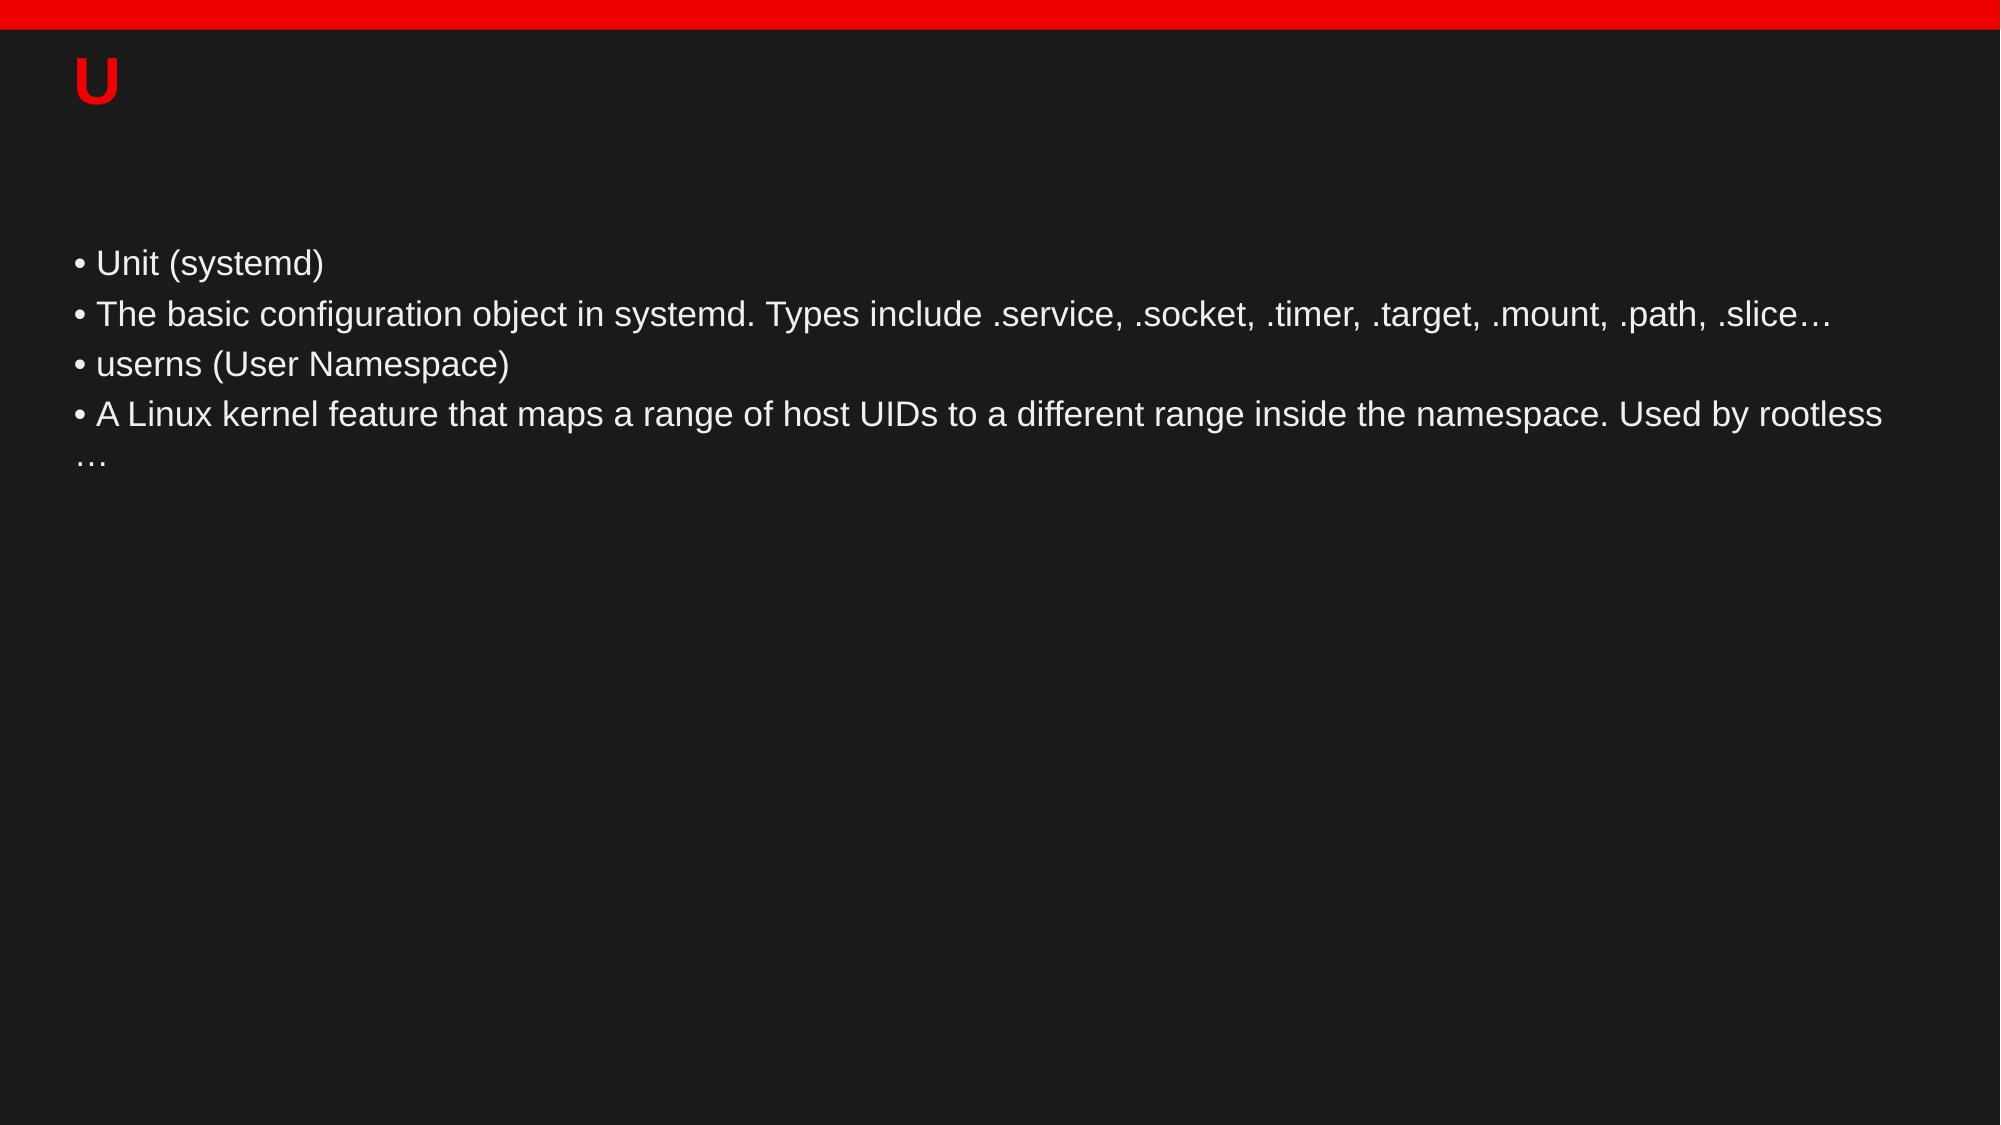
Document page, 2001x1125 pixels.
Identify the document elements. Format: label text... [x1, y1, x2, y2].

text_box [0, 0, 2001, 30]
text_box U [59, 36, 1942, 208]
text_box • Unit (systemd) • The basic configuration object in systemd. Types include .service, .socket, .timer, .target, .mount, .path, .slice… • userns (User Namespace) • A Linux kernel feature that maps a range of host UIDs to a different range inside the namespace. Used by rootless … [59, 236, 1942, 1037]
